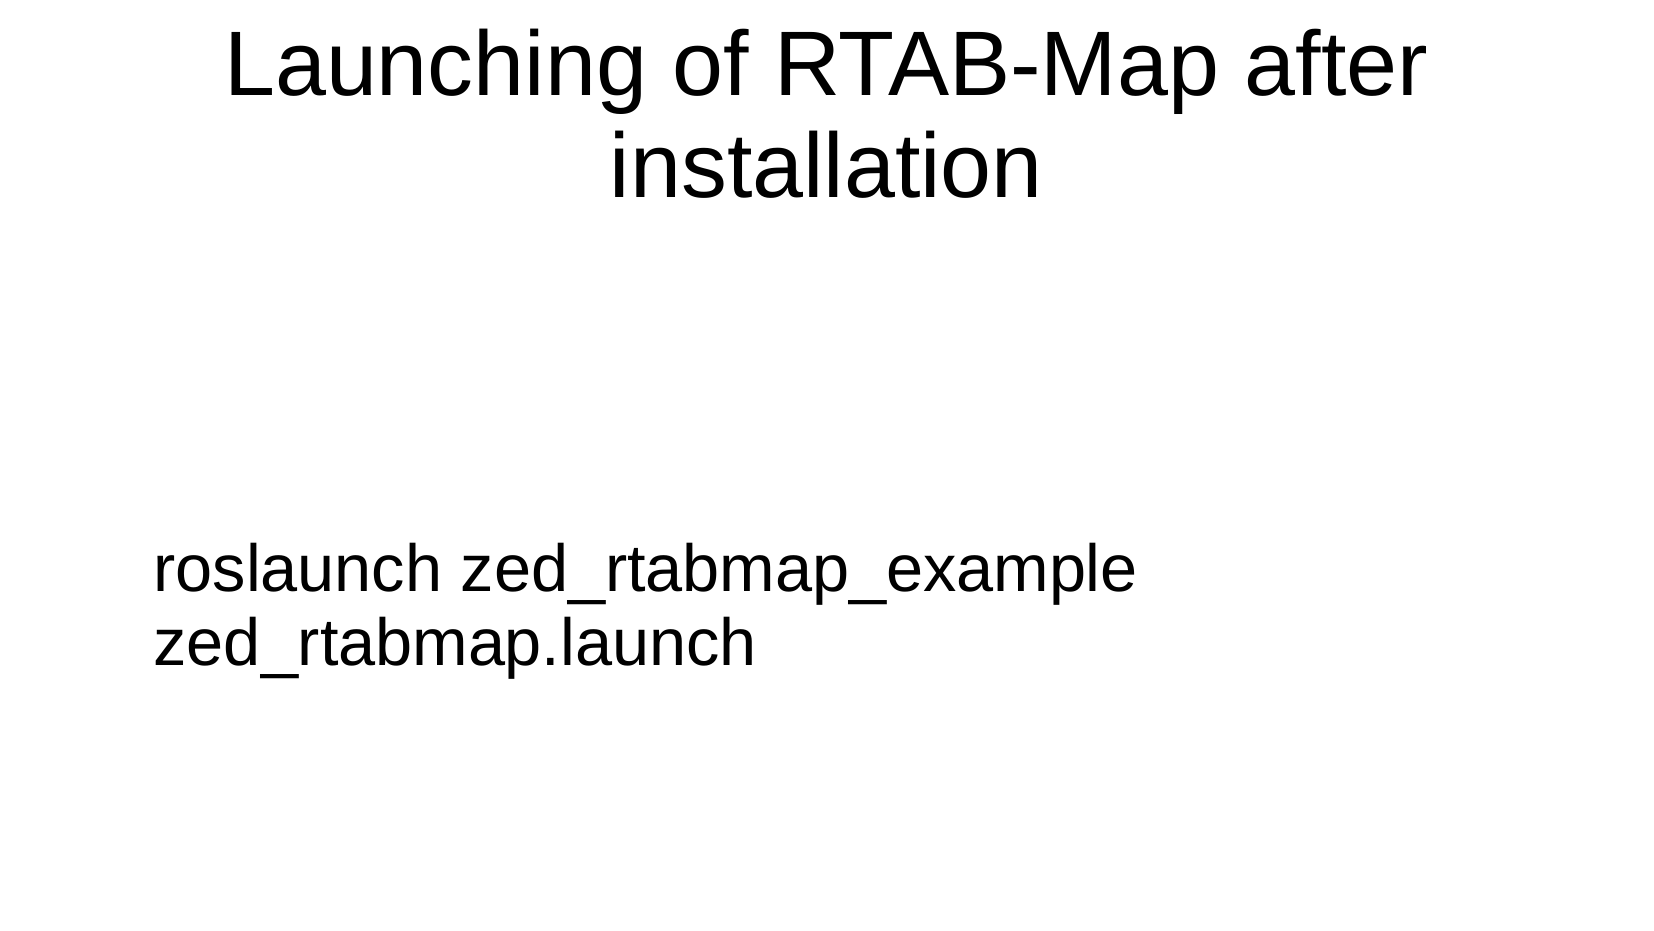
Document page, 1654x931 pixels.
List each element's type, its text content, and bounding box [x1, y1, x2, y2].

title Launching of RTAB-Map after installation [82, 12, 1571, 217]
list roslaunch zed_rtabmap_example zed_rtabmap.launch [82, 217, 1571, 758]
